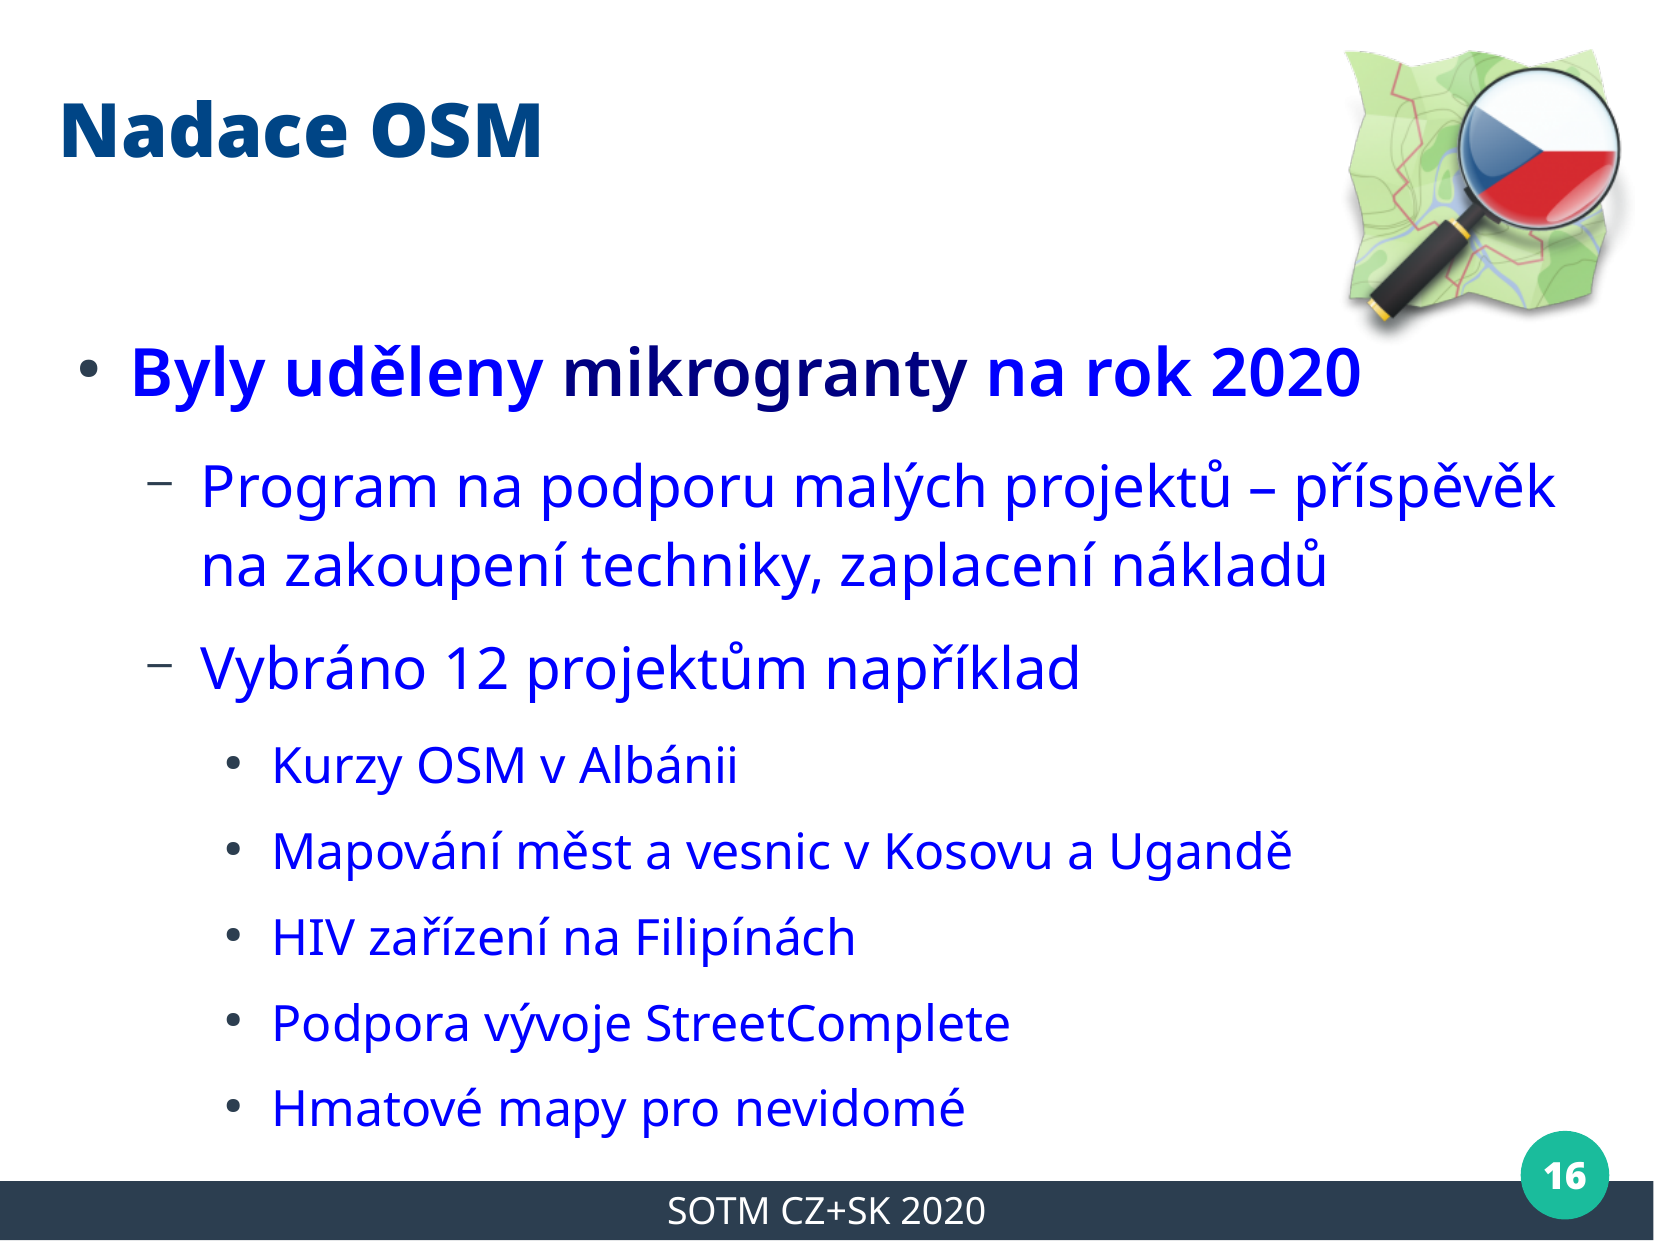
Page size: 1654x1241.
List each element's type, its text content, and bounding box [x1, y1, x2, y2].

list Byly uděleny mikrogranty na rok 2020 Program na podporu malých projektů – příspěvěk na zakoupení techniky, zaplacení nákladů Vybráno 12 projektům například Kurzy OSM v Albánii Mapování měst a vesnic v Kosovu a Ugandě HIV zařízení na Filipínách Podpora vývoje StreetComplete Hmatové mapy pro nevidomé [59, 324, 1595, 1152]
picture [1334, 49, 1635, 350]
title Nadace OSM [59, 49, 1347, 207]
